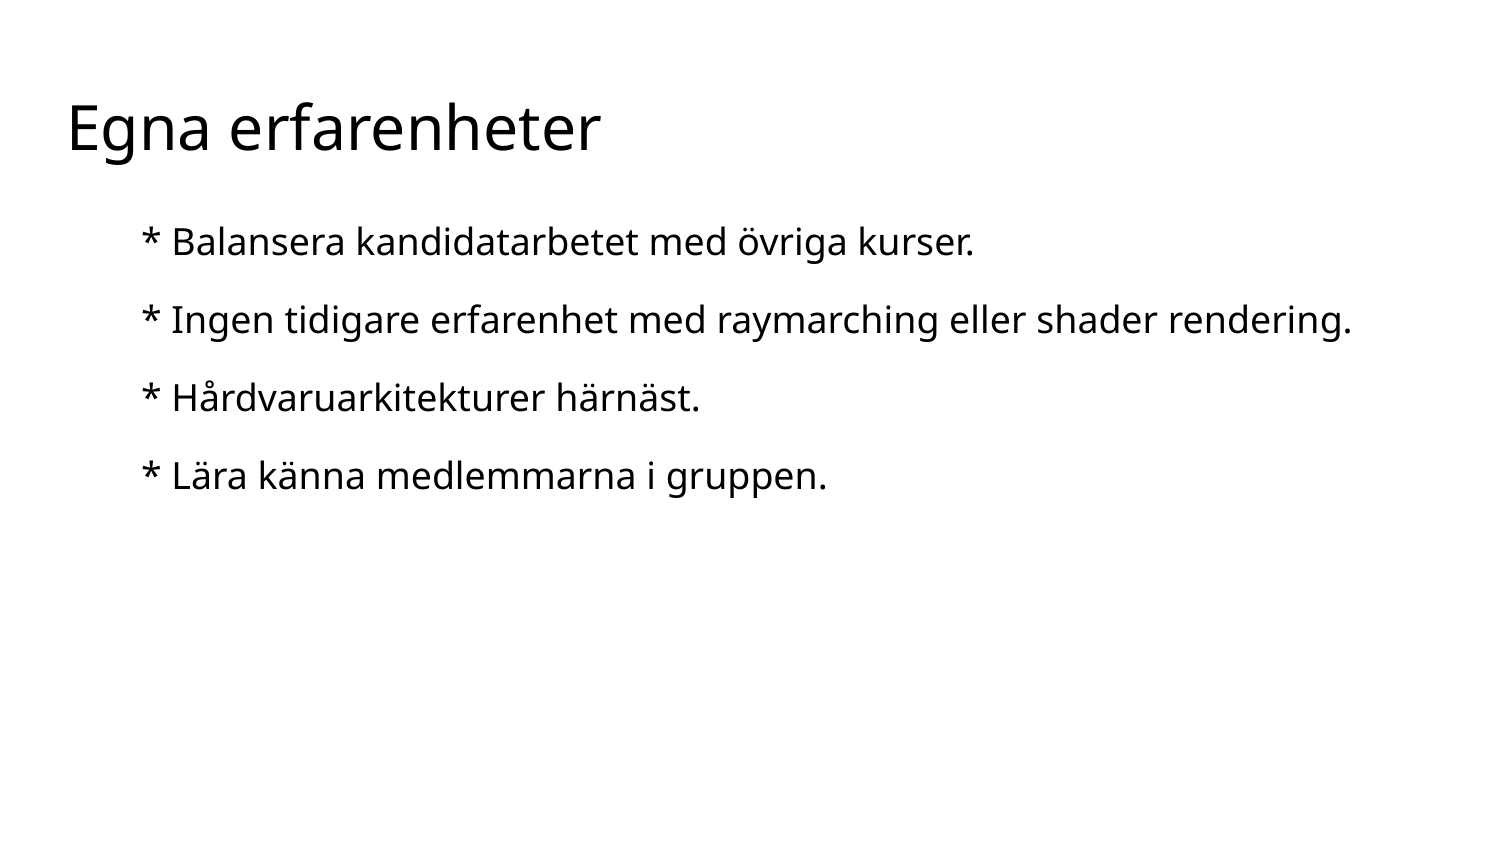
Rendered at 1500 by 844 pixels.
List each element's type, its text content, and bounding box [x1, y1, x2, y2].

title Egna erfarenheter [51, 72, 1449, 167]
list * Balansera kandidatarbetet med övriga kurser. * Ingen tidigare erfarenhet med raymarching eller shader rendering. * Hårdvaruarkitekturer härnäst. * Lära känna medlemmarna i gruppen. [51, 202, 1449, 750]
